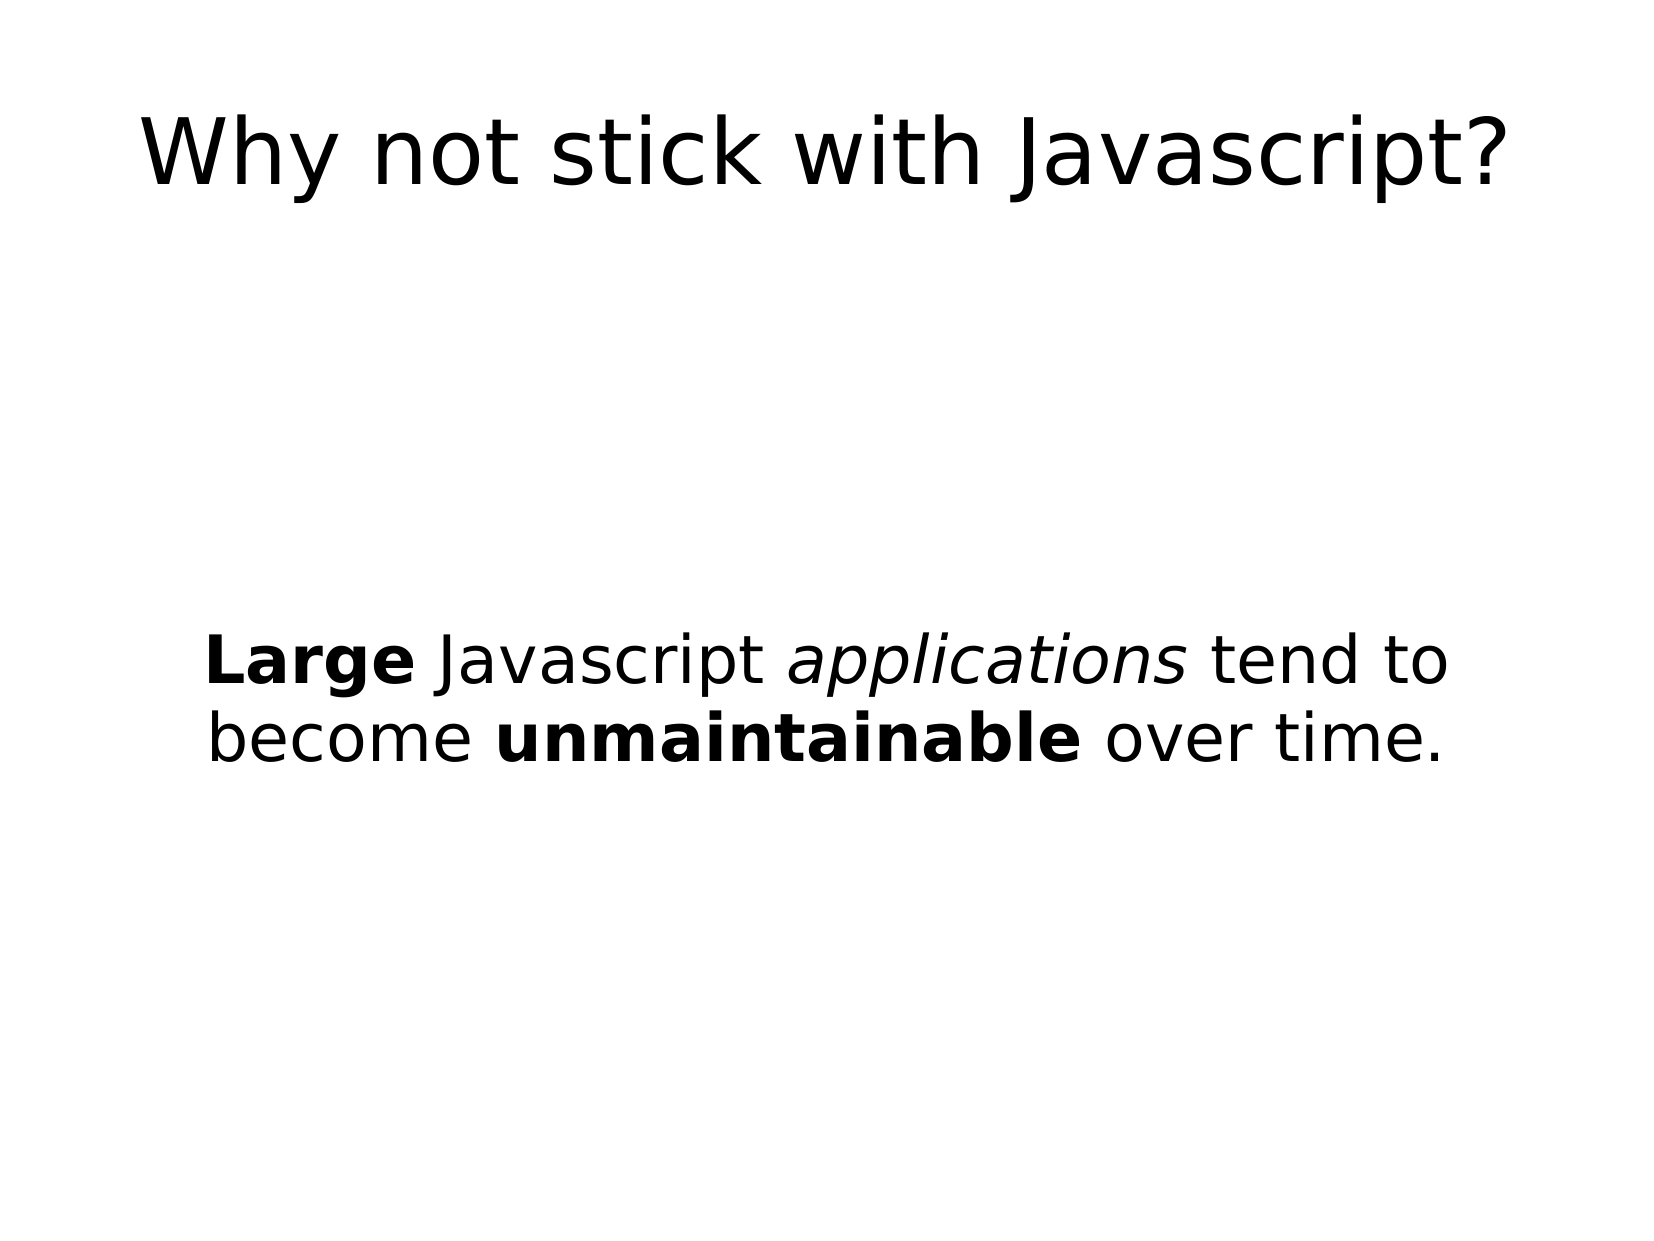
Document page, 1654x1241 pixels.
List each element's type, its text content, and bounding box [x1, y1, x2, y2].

subtitle Large Javascript applications tend to become unmaintainable over time. [82, 290, 1571, 1109]
title Why not stick with Javascript? [82, 49, 1571, 257]
